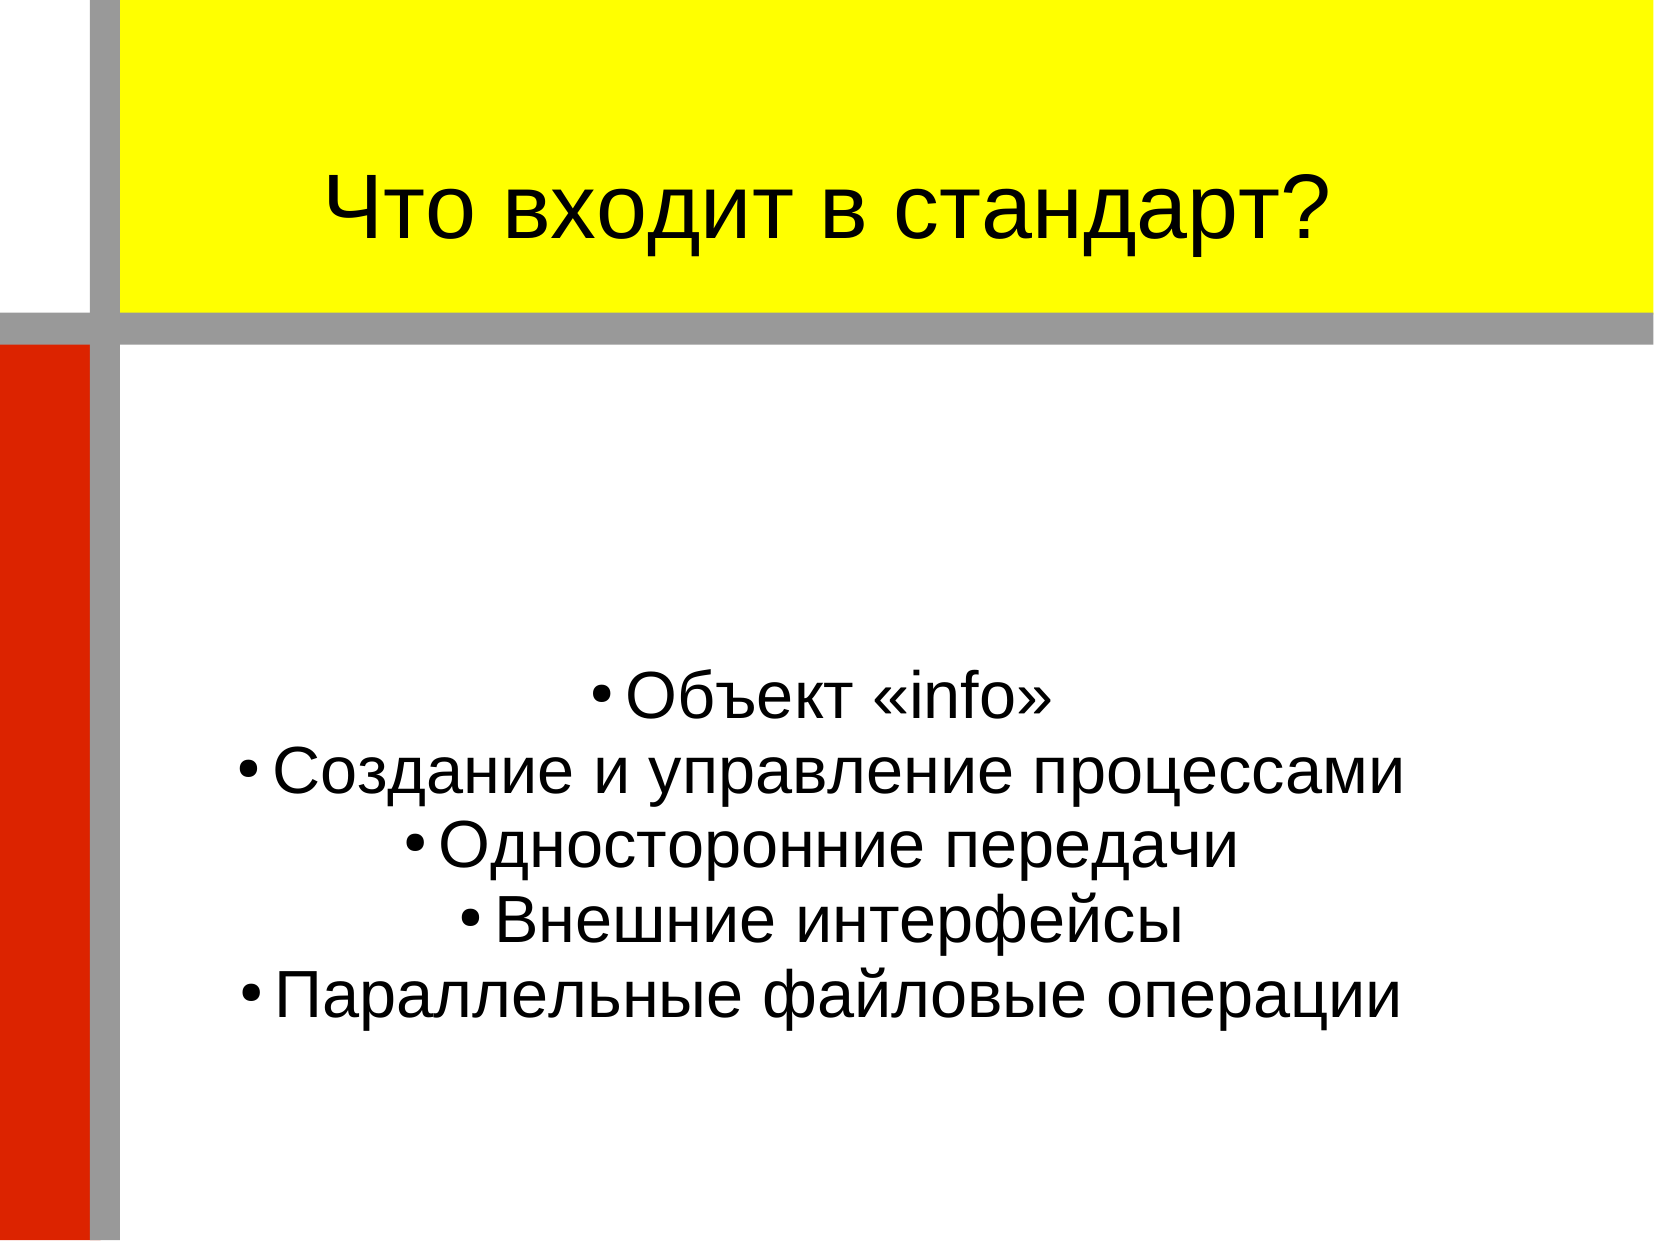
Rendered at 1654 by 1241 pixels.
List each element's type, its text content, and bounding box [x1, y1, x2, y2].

title Что входит в стандарт? [121, 102, 1534, 311]
subtitle Объект «info» Создание и управление процессами Односторонние передачи Внешние интерфейсы Параллельные файловые операции [121, 391, 1534, 1241]
